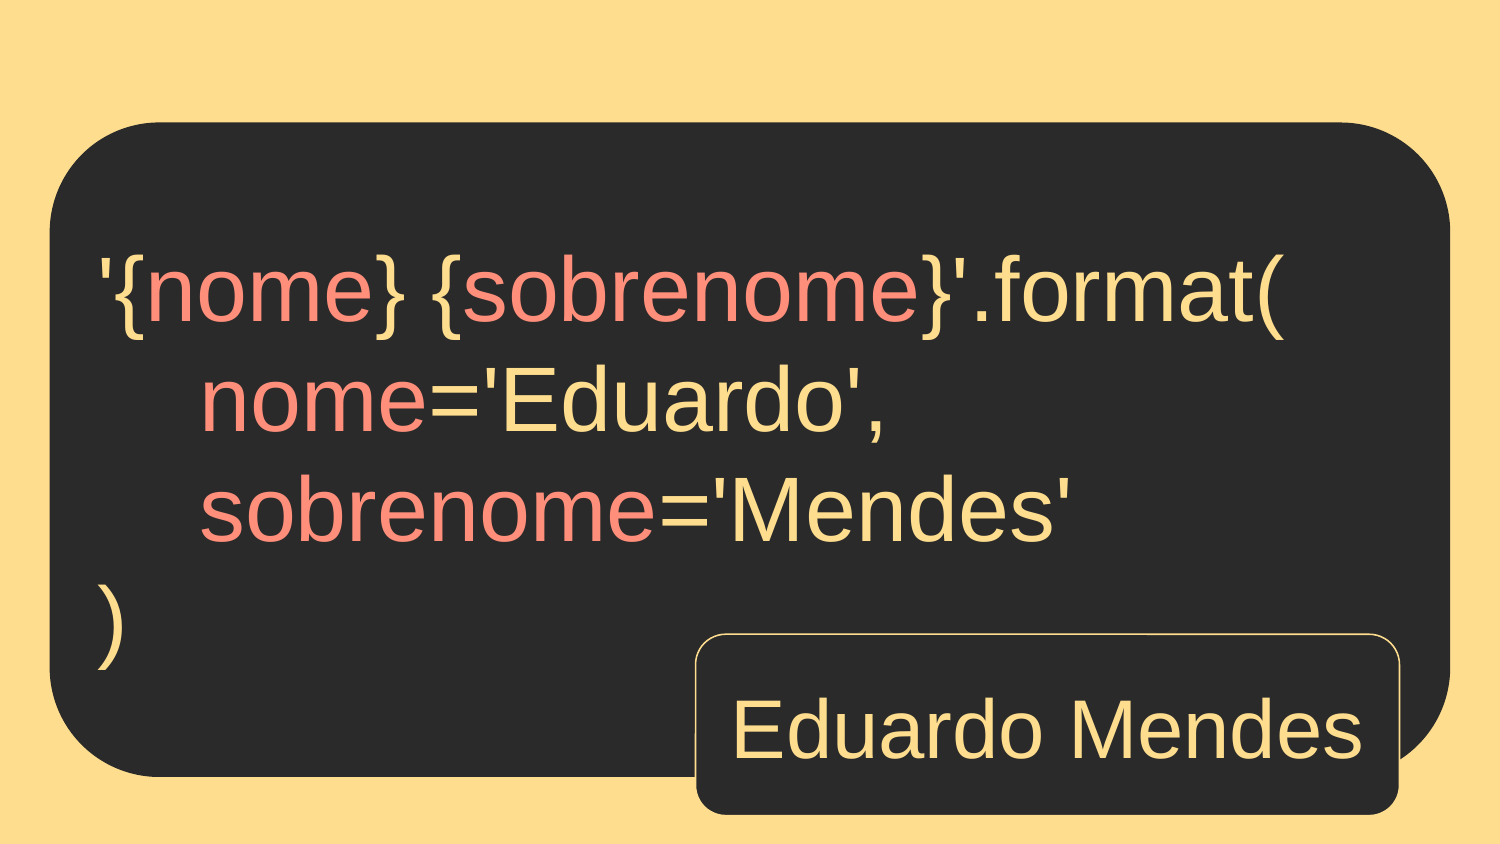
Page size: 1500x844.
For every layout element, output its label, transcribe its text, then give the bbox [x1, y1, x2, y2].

text_box Eduardo Mendes [695, 634, 1400, 816]
text_box '{nome} {sobrenome}'.format( nome='Eduardo', sobrenome='Mendes' ) [50, 123, 1450, 777]
